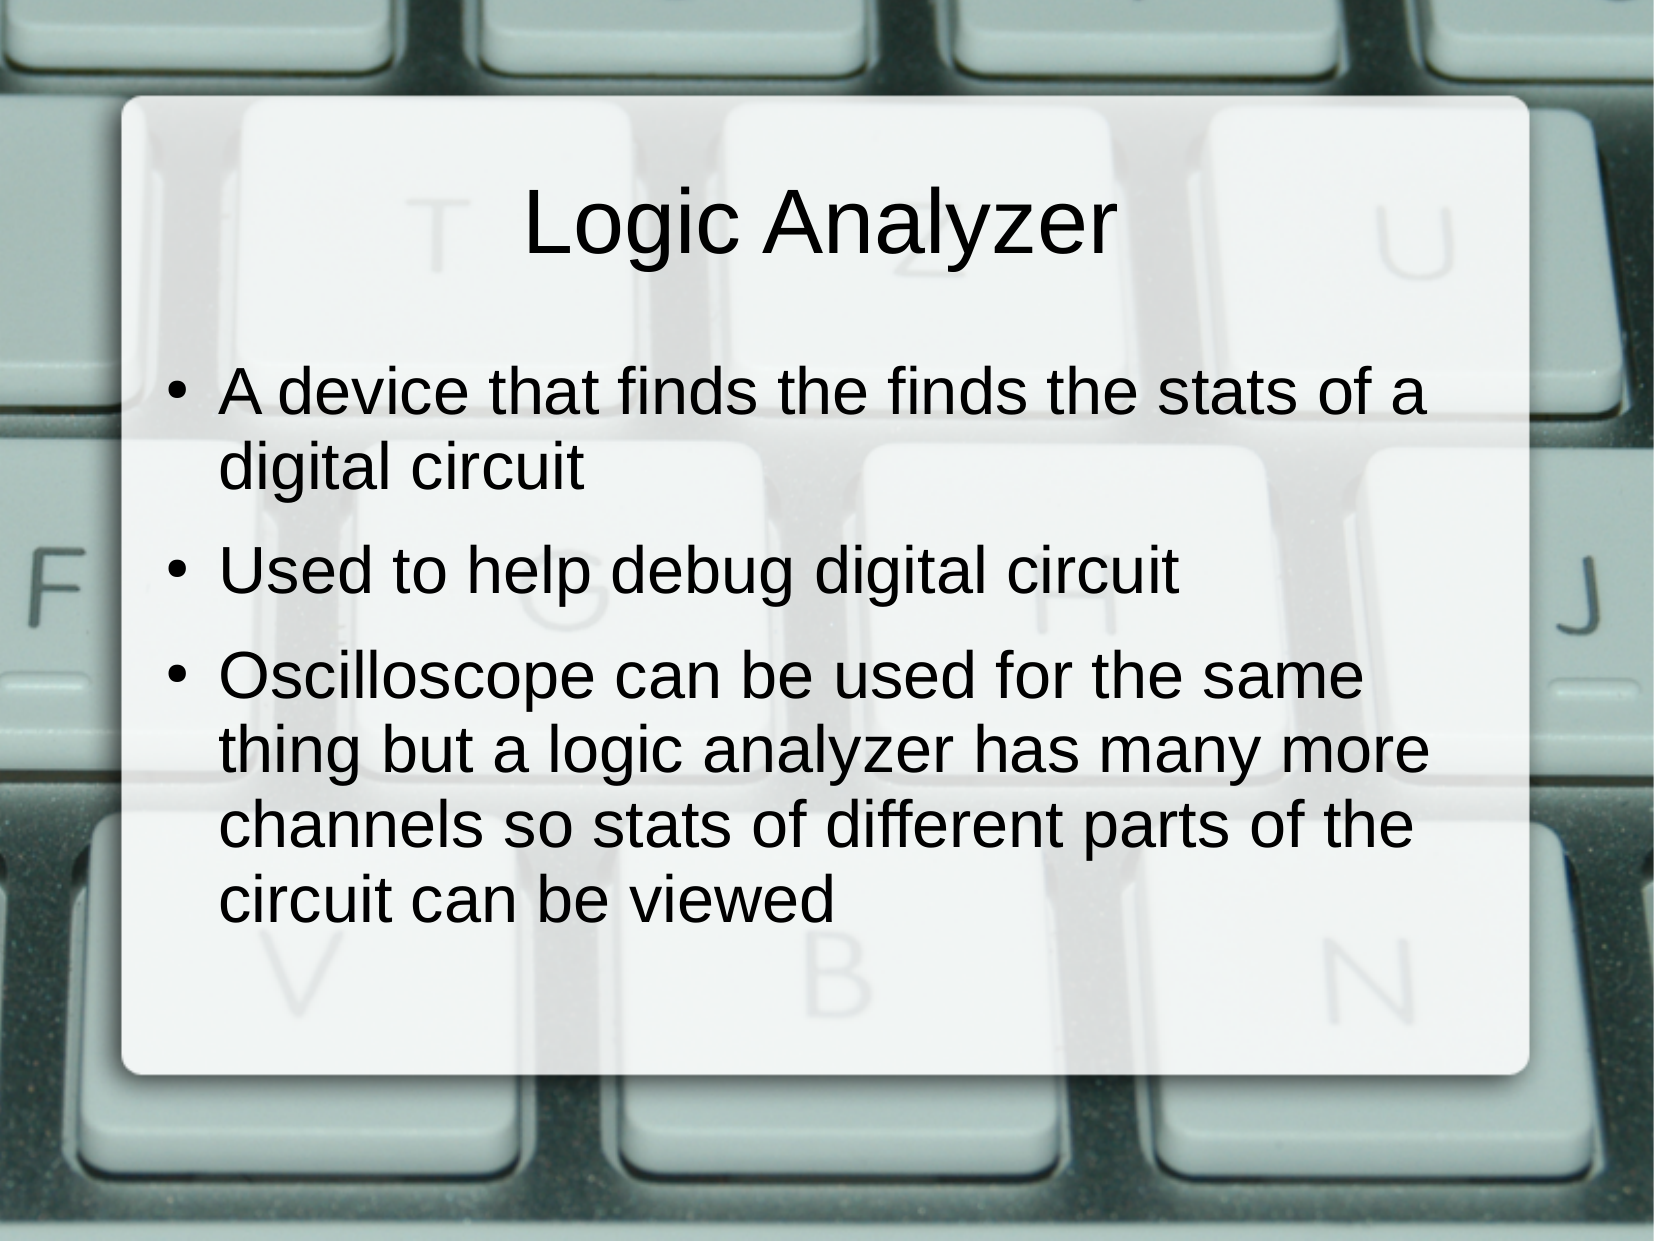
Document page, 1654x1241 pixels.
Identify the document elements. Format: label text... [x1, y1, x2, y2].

list A device that finds the finds the stats of a digital circuit Used to help debug digital circuit Oscilloscope can be used for the same thing but a logic analyzer has many more channels so stats of different parts of the circuit can be viewed [147, 354, 1506, 1064]
picture [0, 0, 1654, 1241]
title Logic Analyzer [135, 117, 1506, 325]
